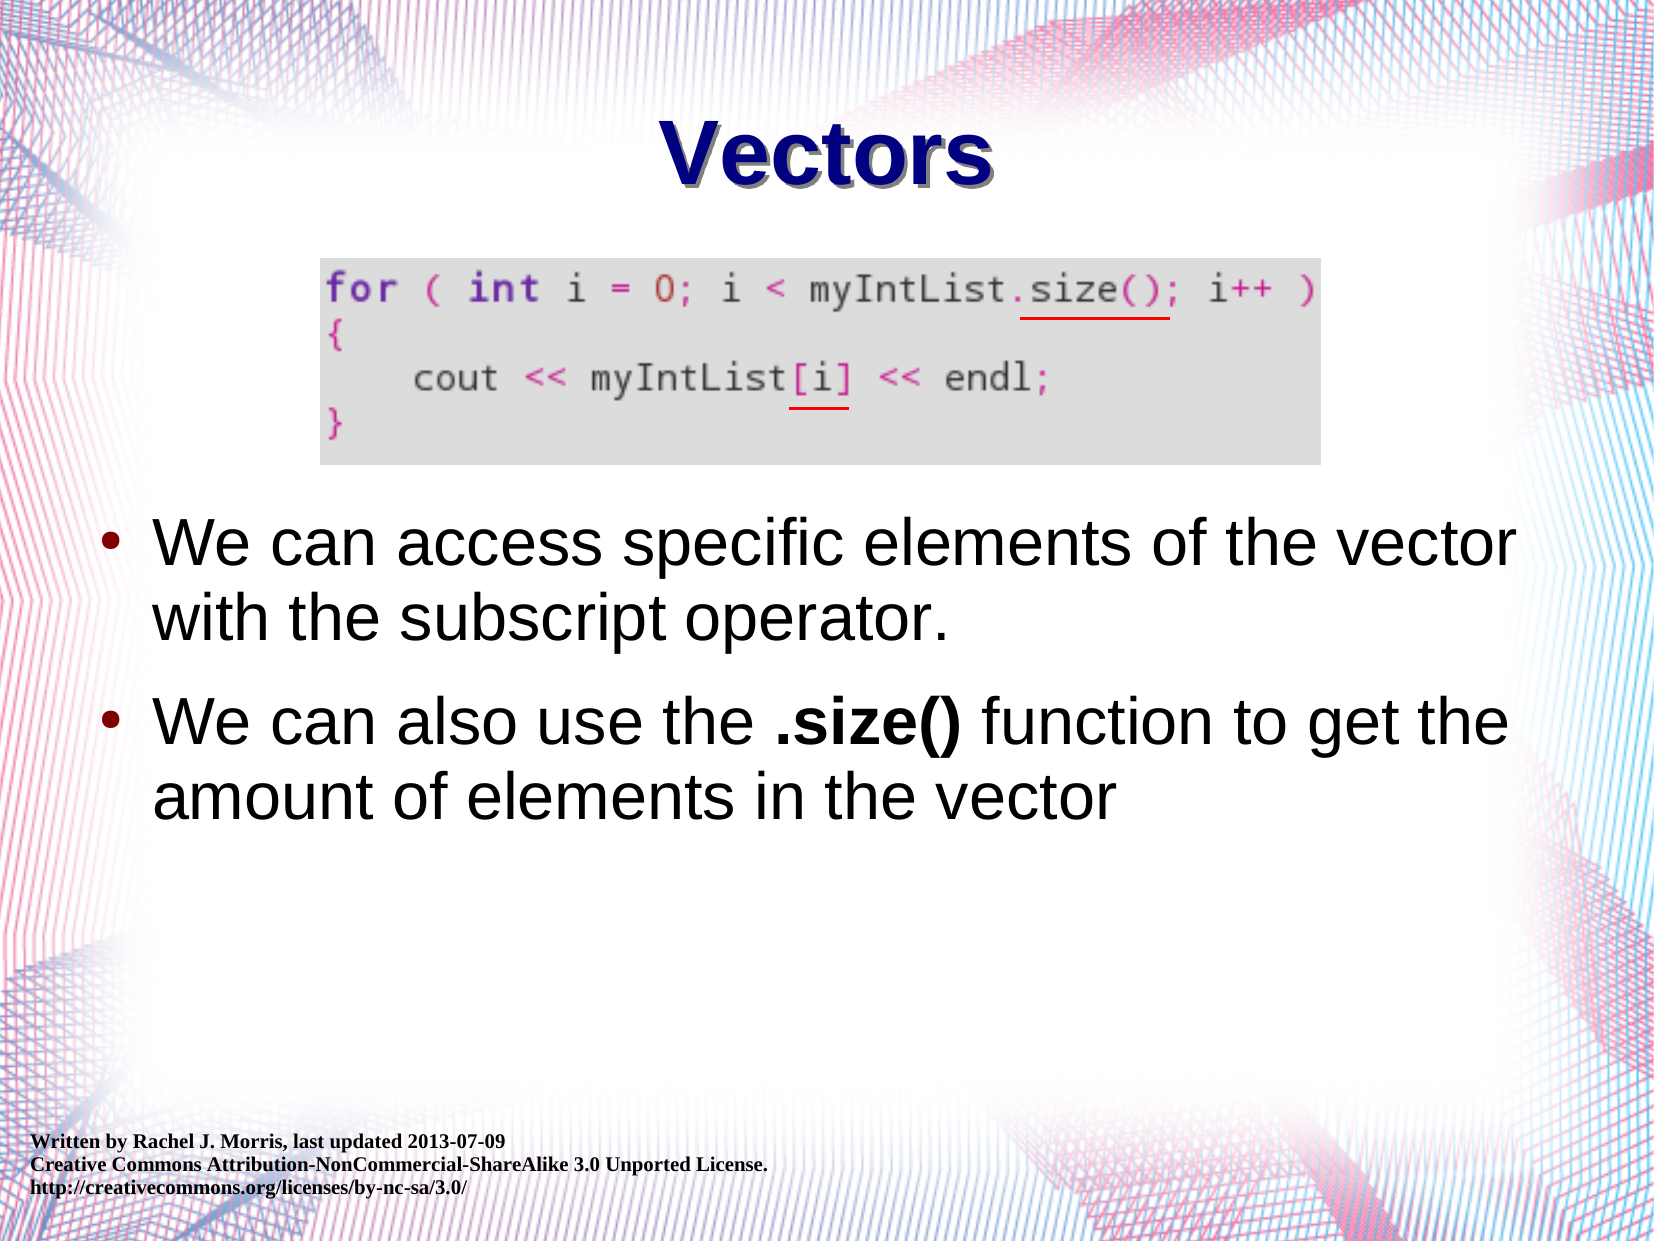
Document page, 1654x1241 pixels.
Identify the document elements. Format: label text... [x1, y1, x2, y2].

picture [0, 0, 1654, 1241]
title Vectors [82, 49, 1571, 257]
list We can access specific elements of the vector with the subscript operator. We can also use the .size() function to get the amount of elements in the vector [81, 504, 1570, 834]
